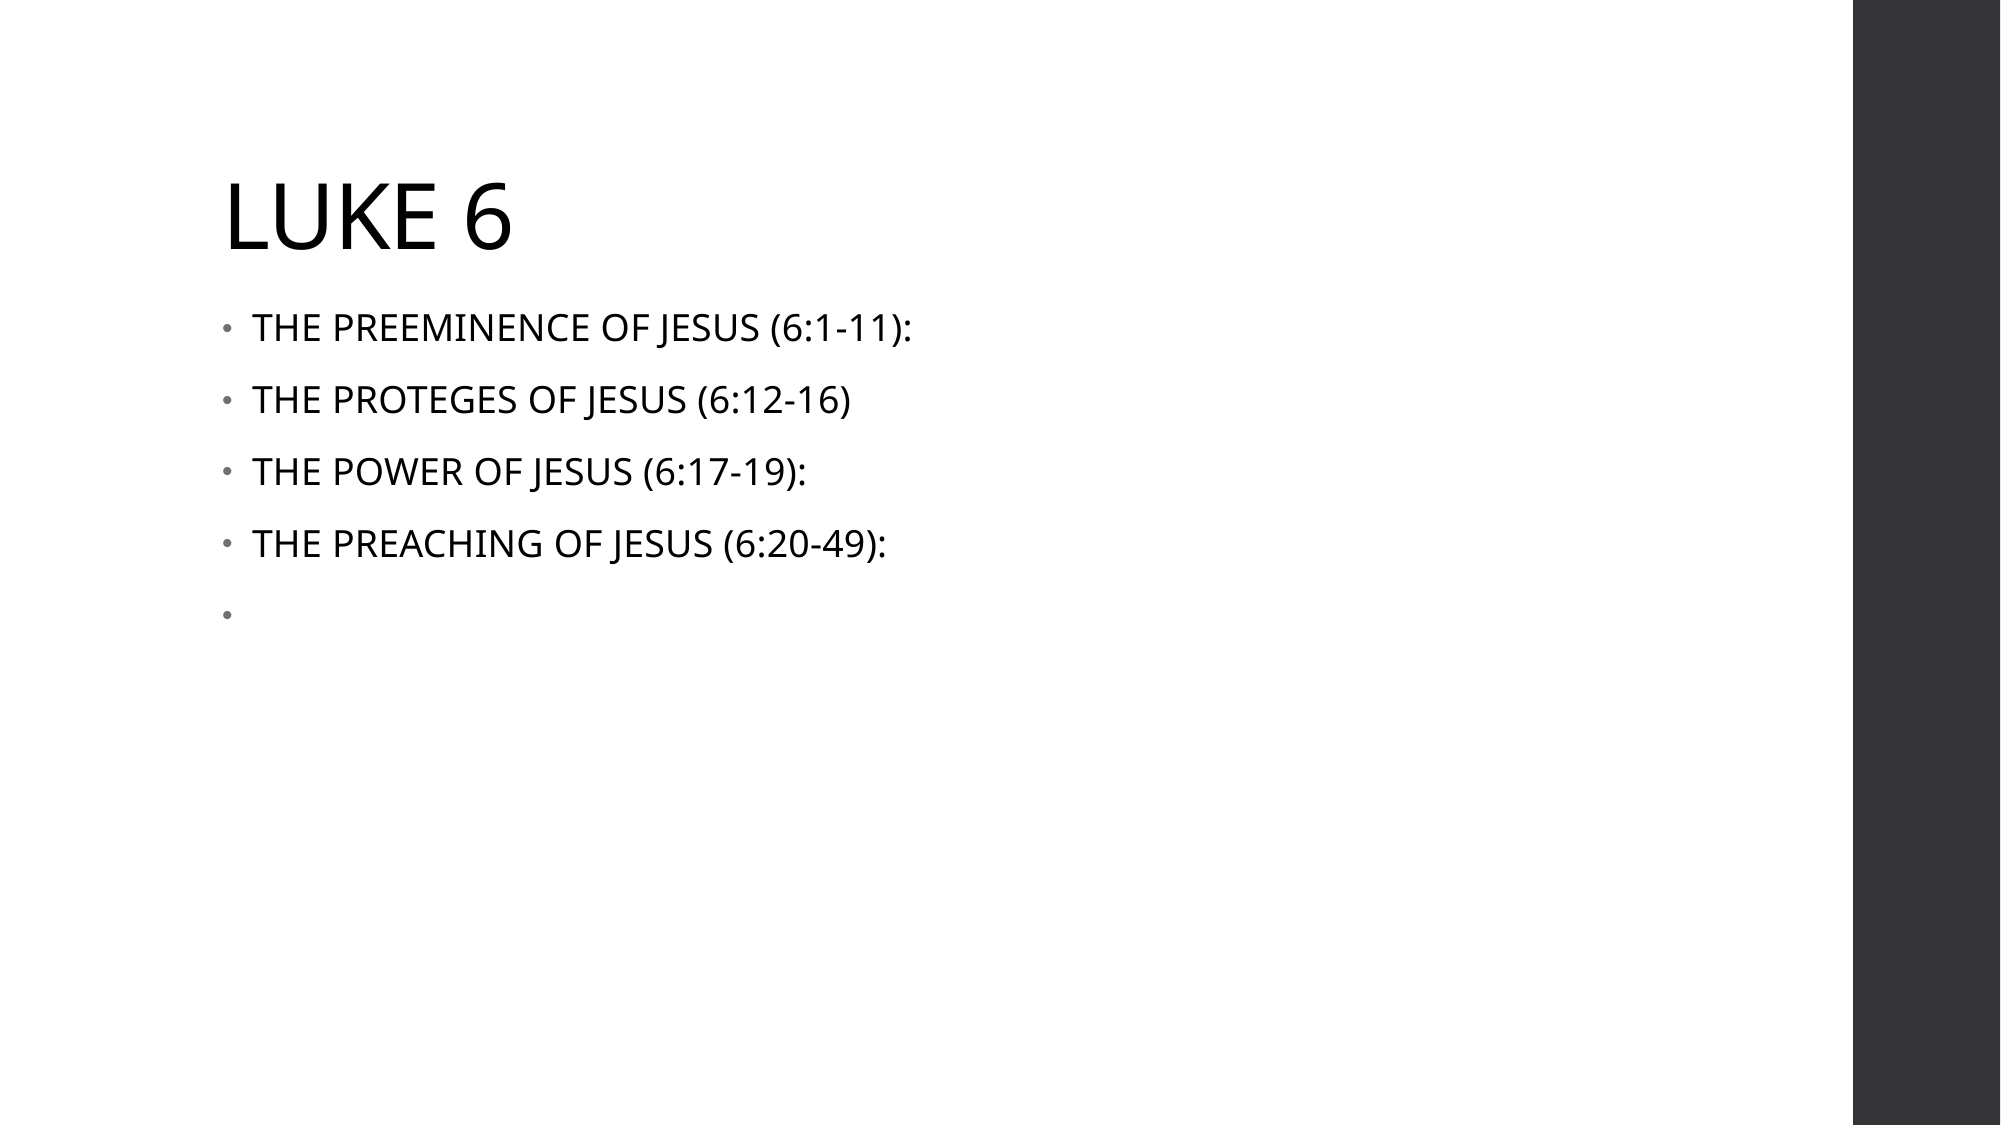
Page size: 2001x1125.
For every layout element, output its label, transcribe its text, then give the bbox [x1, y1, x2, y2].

title LUKE 6 [206, 60, 1797, 278]
list THE PREEMINENCE OF JESUS (6:1-11): THE PROTEGES OF JESUS (6:12-16) THE POWER OF JESUS (6:17-19): THE PREACHING OF JESUS (6:20-49): [206, 299, 1617, 1014]
